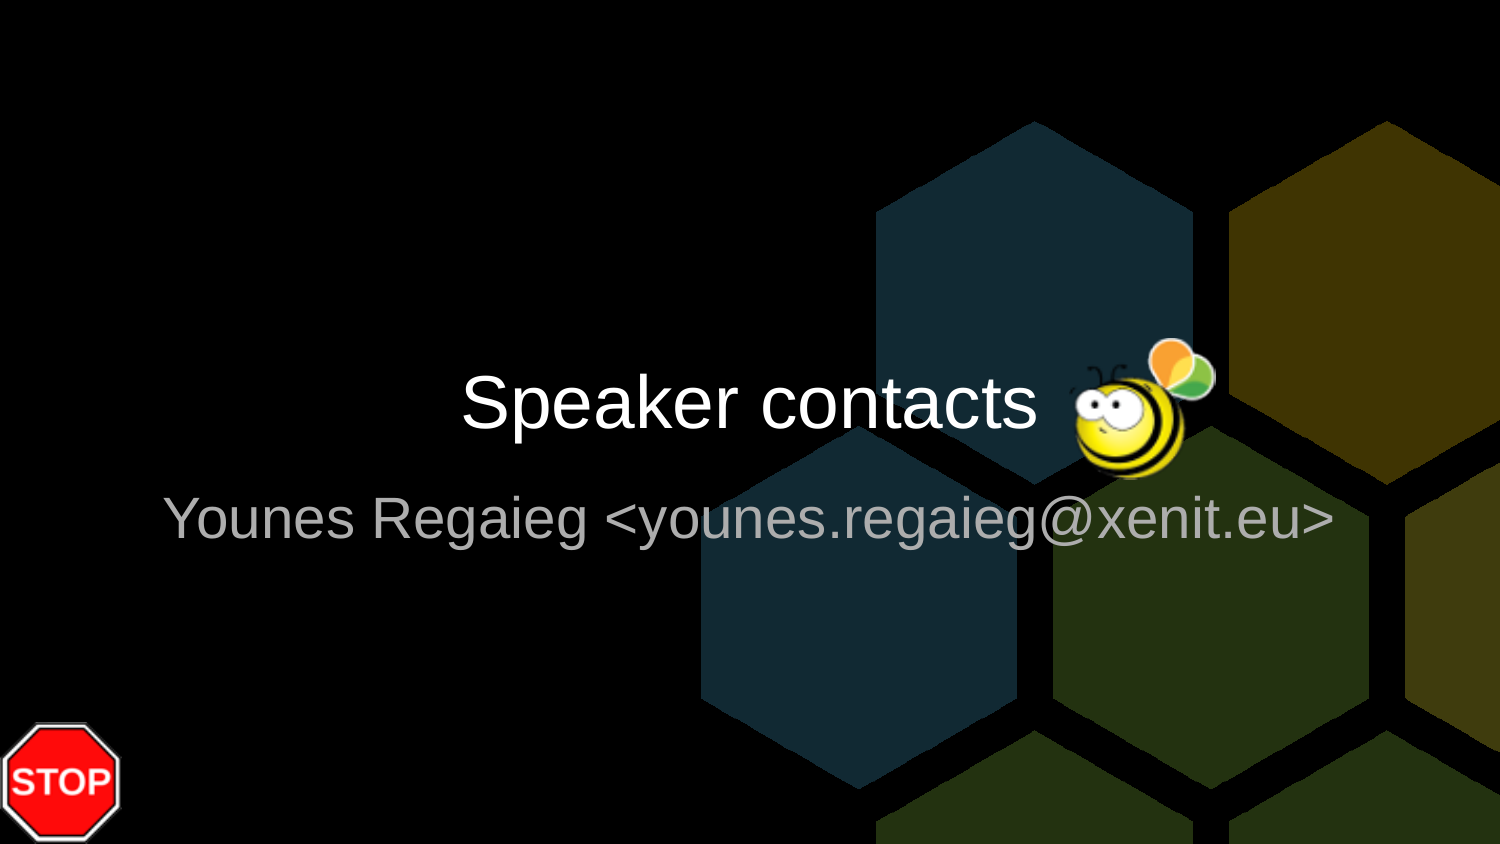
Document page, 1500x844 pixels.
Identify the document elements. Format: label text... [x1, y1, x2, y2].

picture [0, 0, 1500, 844]
subtitle Younes Regaieg <younes.regaieg@xenit.eu> [51, 464, 1449, 682]
title Speaker contacts [51, 122, 1449, 459]
